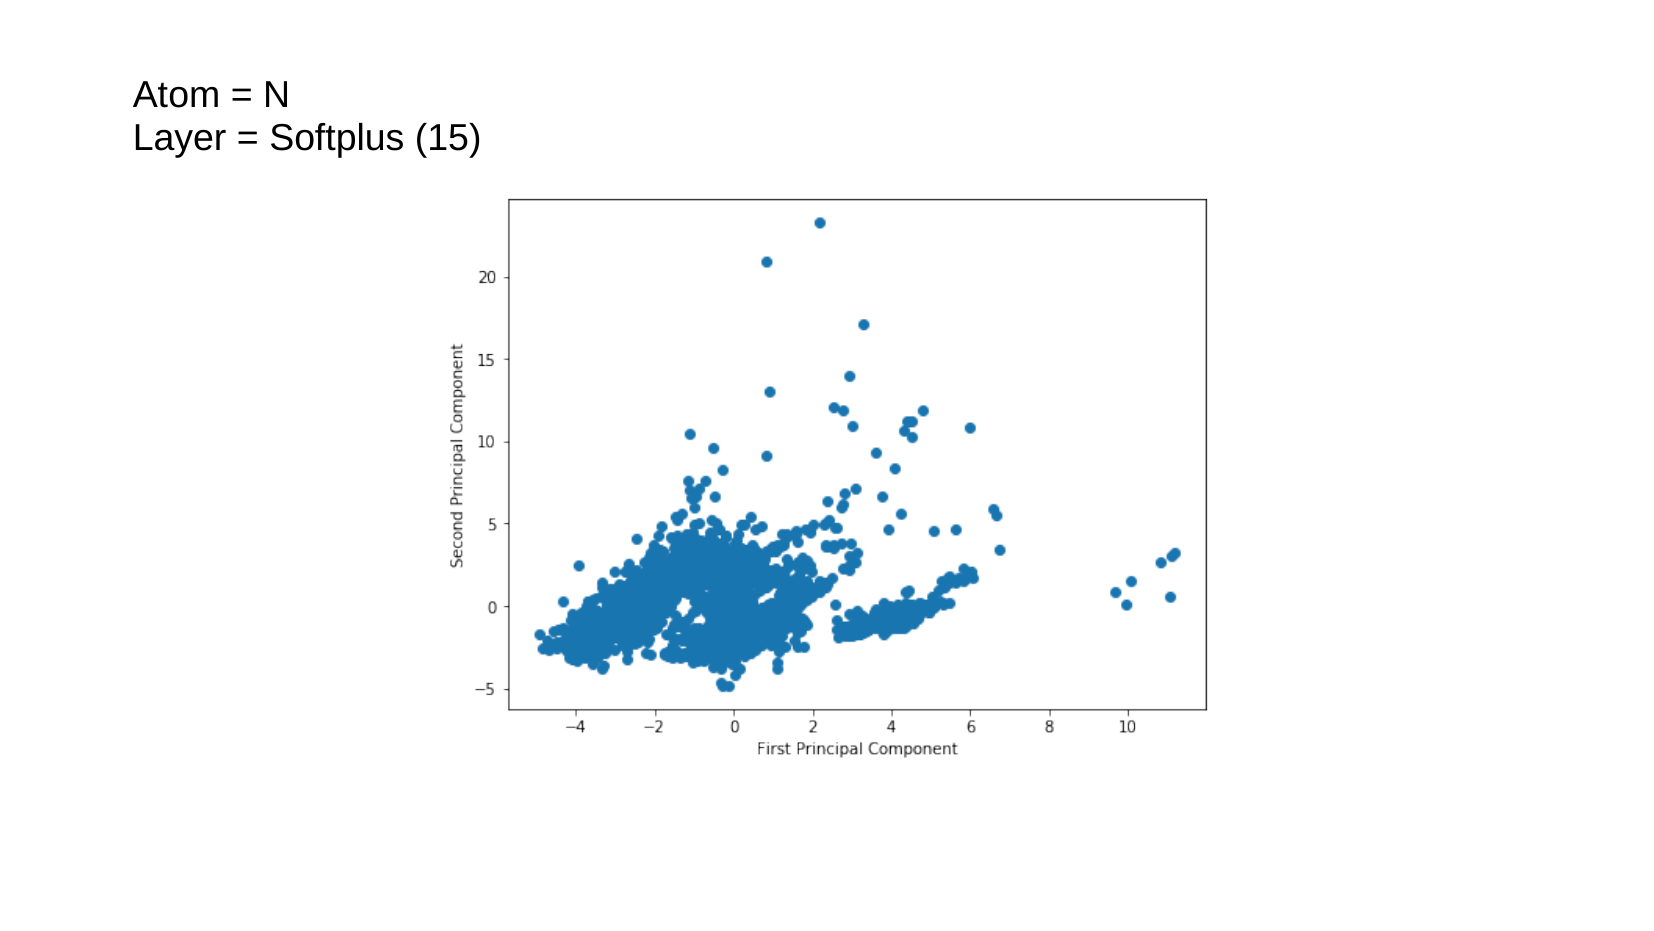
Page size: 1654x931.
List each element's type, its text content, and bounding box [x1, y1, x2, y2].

text_box Atom = N Layer = Softplus (15) [118, 66, 497, 166]
picture [441, 188, 1217, 769]
